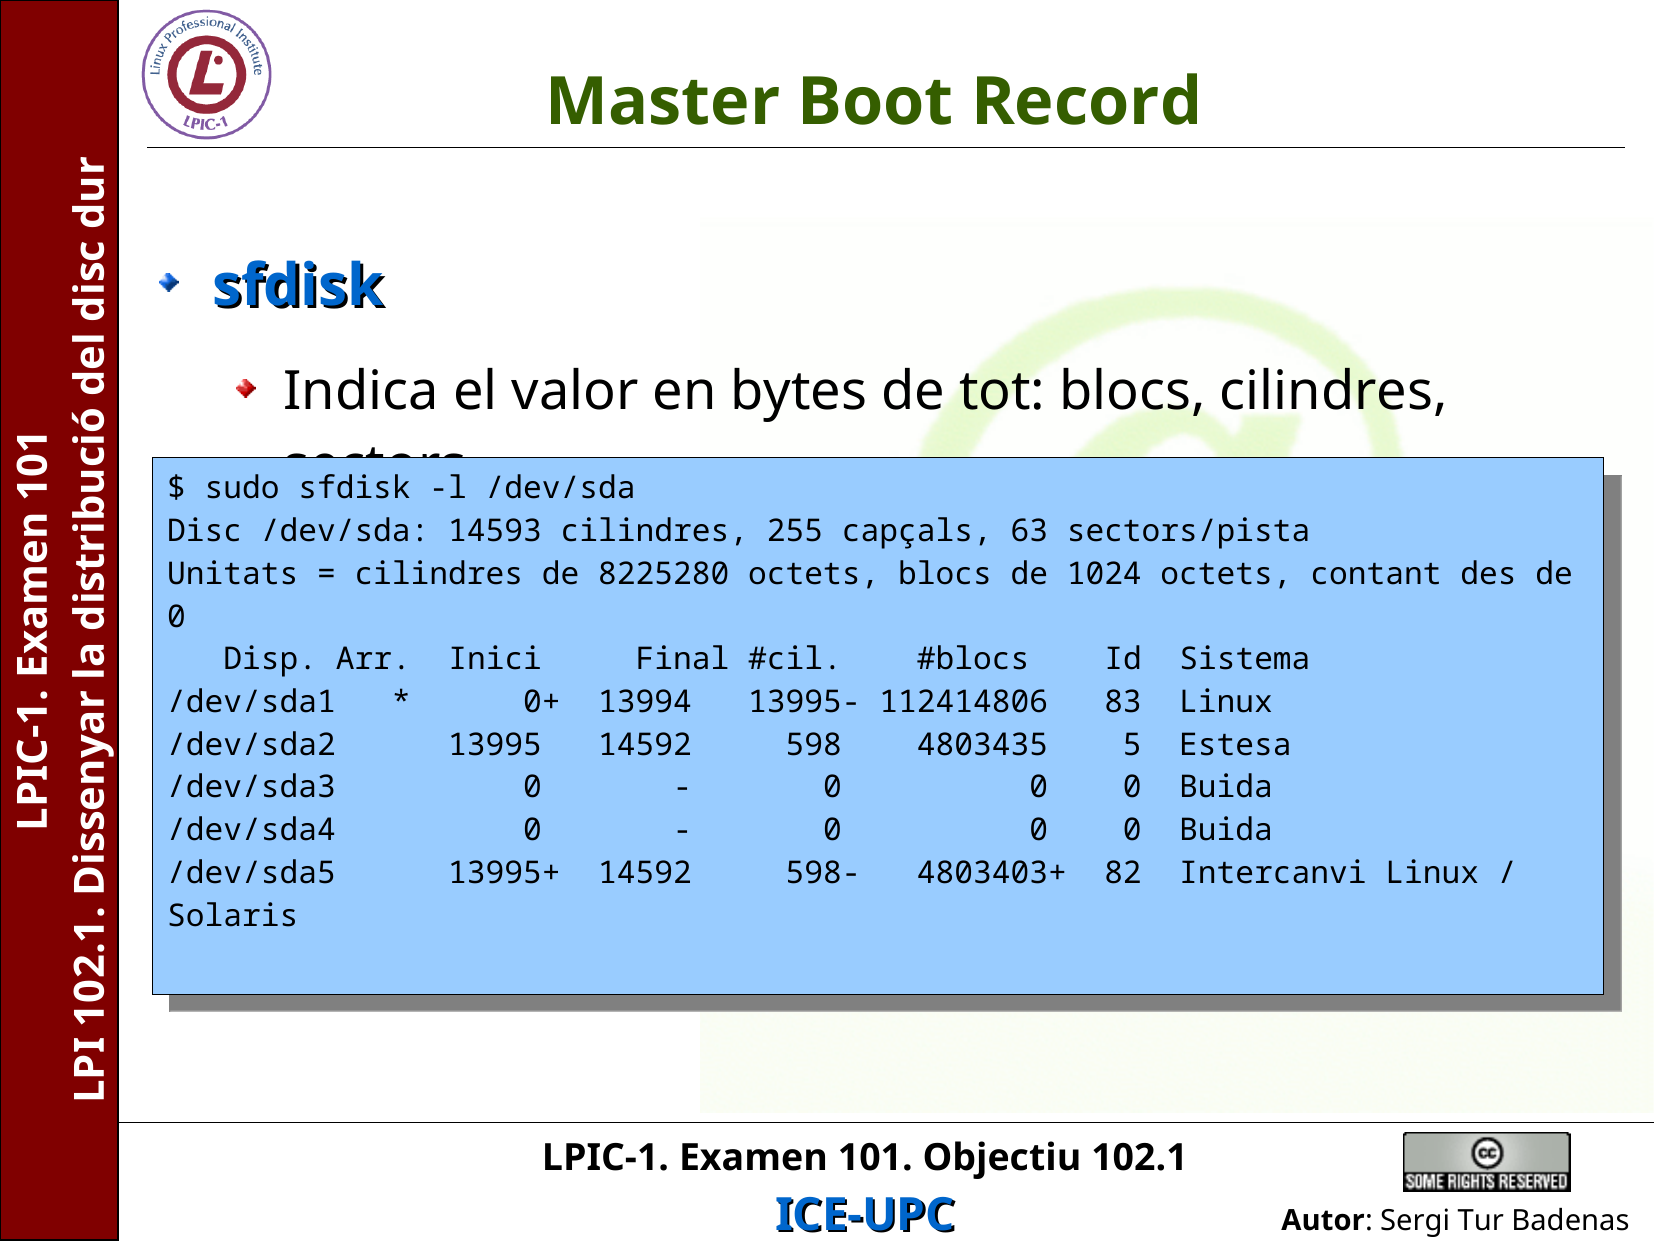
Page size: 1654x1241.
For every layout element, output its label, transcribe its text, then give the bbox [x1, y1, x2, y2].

title Master Boot Record [129, 55, 1619, 142]
picture [700, 217, 1654, 1113]
picture [135, 5, 277, 55]
picture [1403, 1132, 1571, 1192]
list sfdisk Indica el valor en bytes de tot: blocs, cilindres, sectors... [141, 242, 1630, 1078]
text_box $ sudo sfdisk -l /dev/sda Disc /dev/sda: 14593 cilindres, 255 capçals, 63 sectors/pista Unitats = cilindres de 8225280 octets, blocs de 1024 octets, contant des de 0 Disp. Arr. Inici Final #cil. #blocs Id Sistema /dev/sda1 * 0+ 13994 13995- 112414806 83 Linux /dev/sda2 13995 14592 598 4803435 5 Estesa /dev/sda3 0 - 0 0 0 Buida /dev/sda4 0 - 0 0 0 Buida /dev/sda5 13995+ 14592 598- 4803403+ 82 Intercanvi Linux / Solaris [152, 457, 1604, 854]
